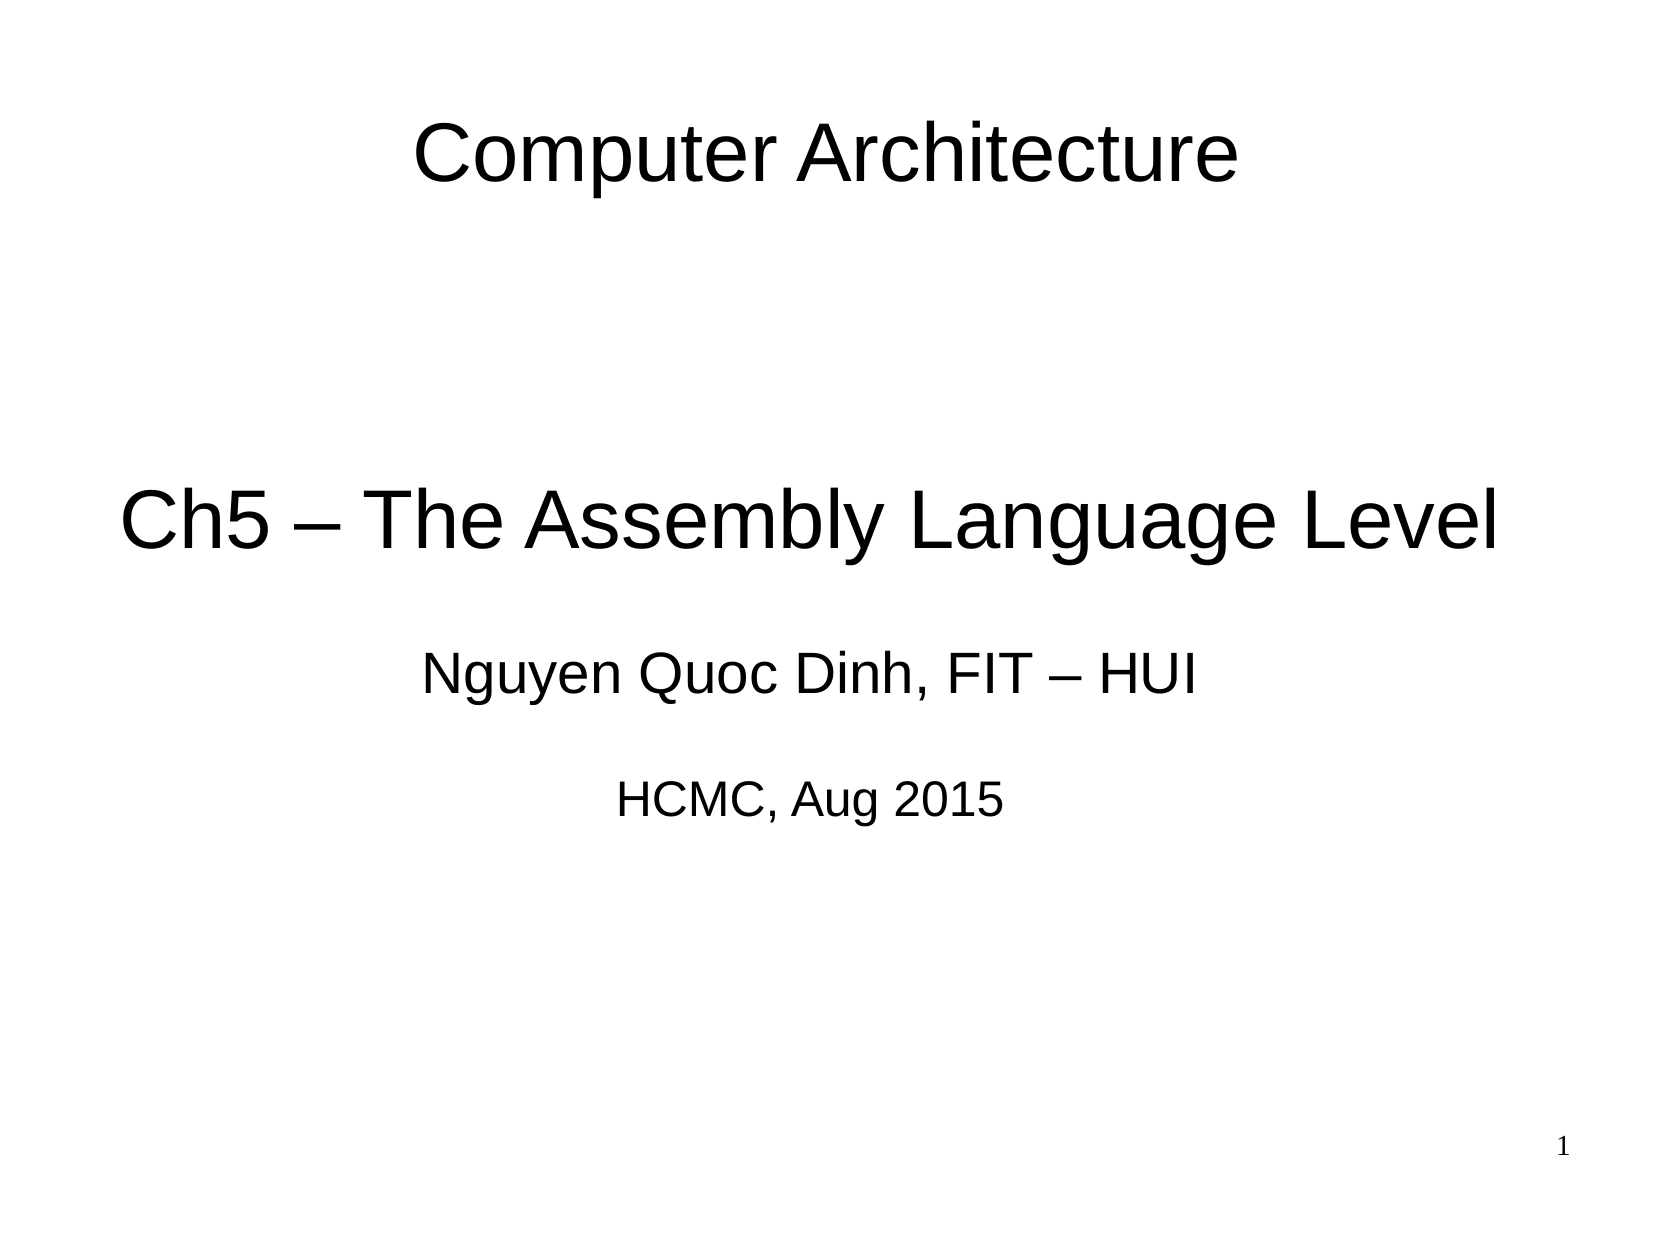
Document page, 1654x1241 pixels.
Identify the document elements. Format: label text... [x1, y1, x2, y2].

title Computer Architecture [82, 49, 1571, 257]
subtitle Ch5 – The Assembly Language Level Nguyen Quoc Dinh, FIT – HUI HCMC, Aug 2015 [82, 290, 1538, 1010]
